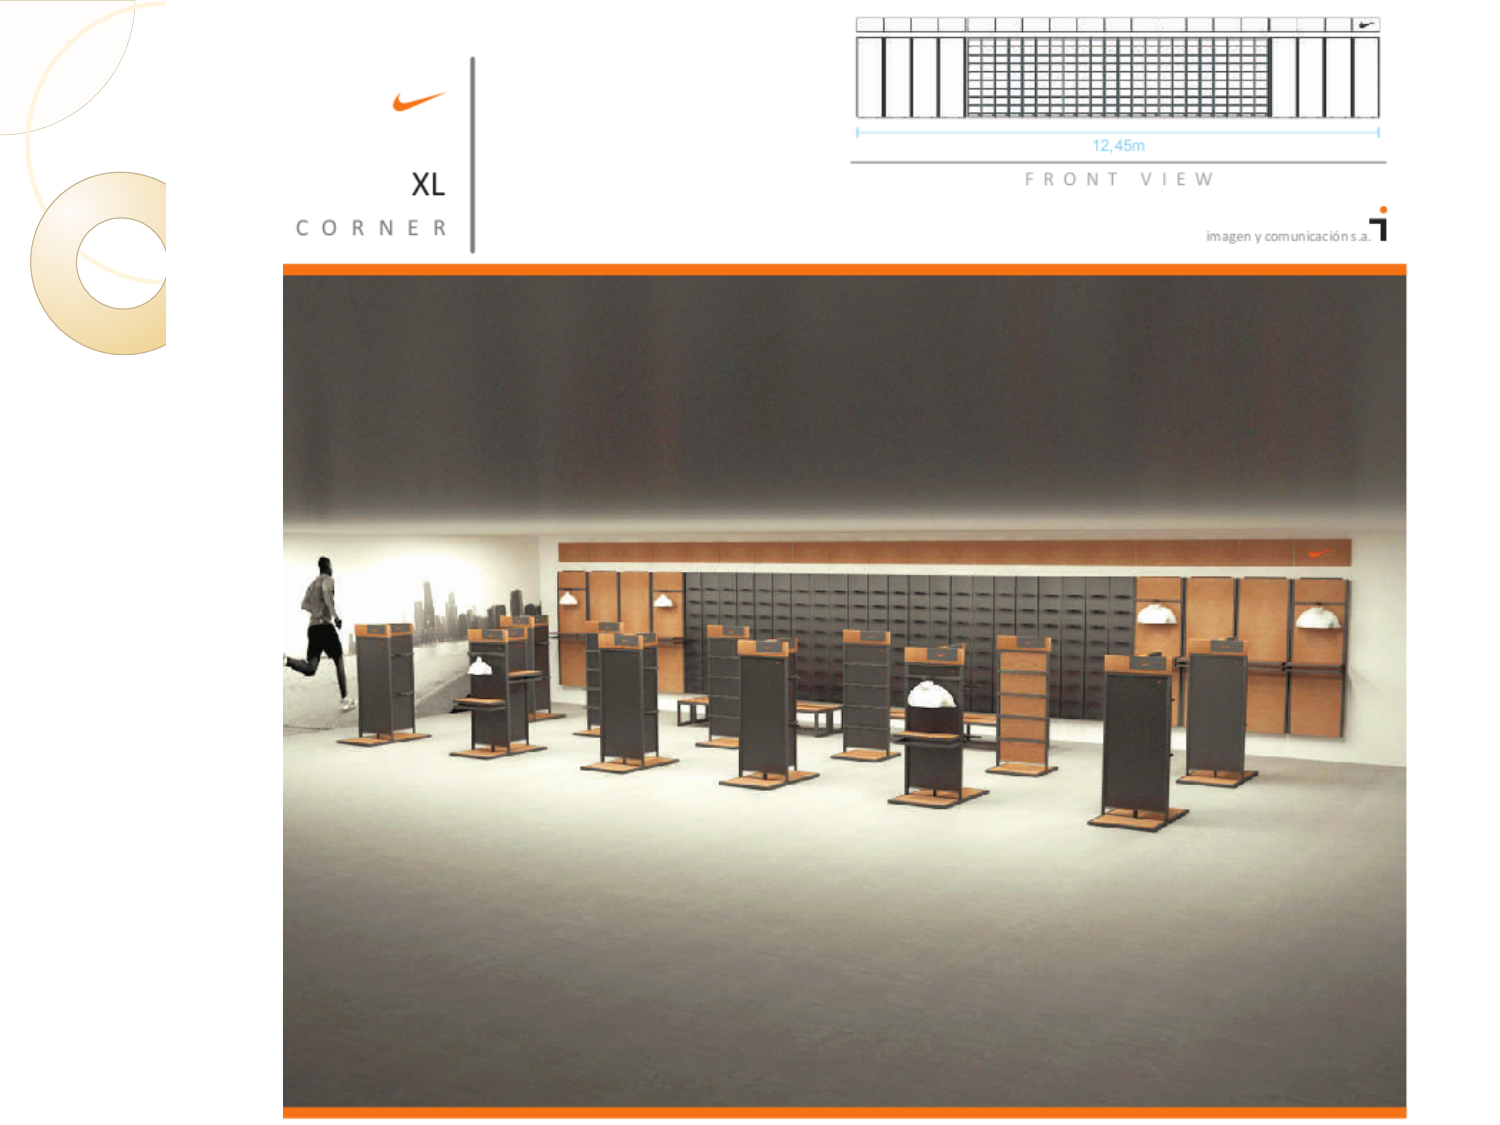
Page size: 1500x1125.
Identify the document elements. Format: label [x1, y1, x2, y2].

picture [283, 0, 1418, 1123]
